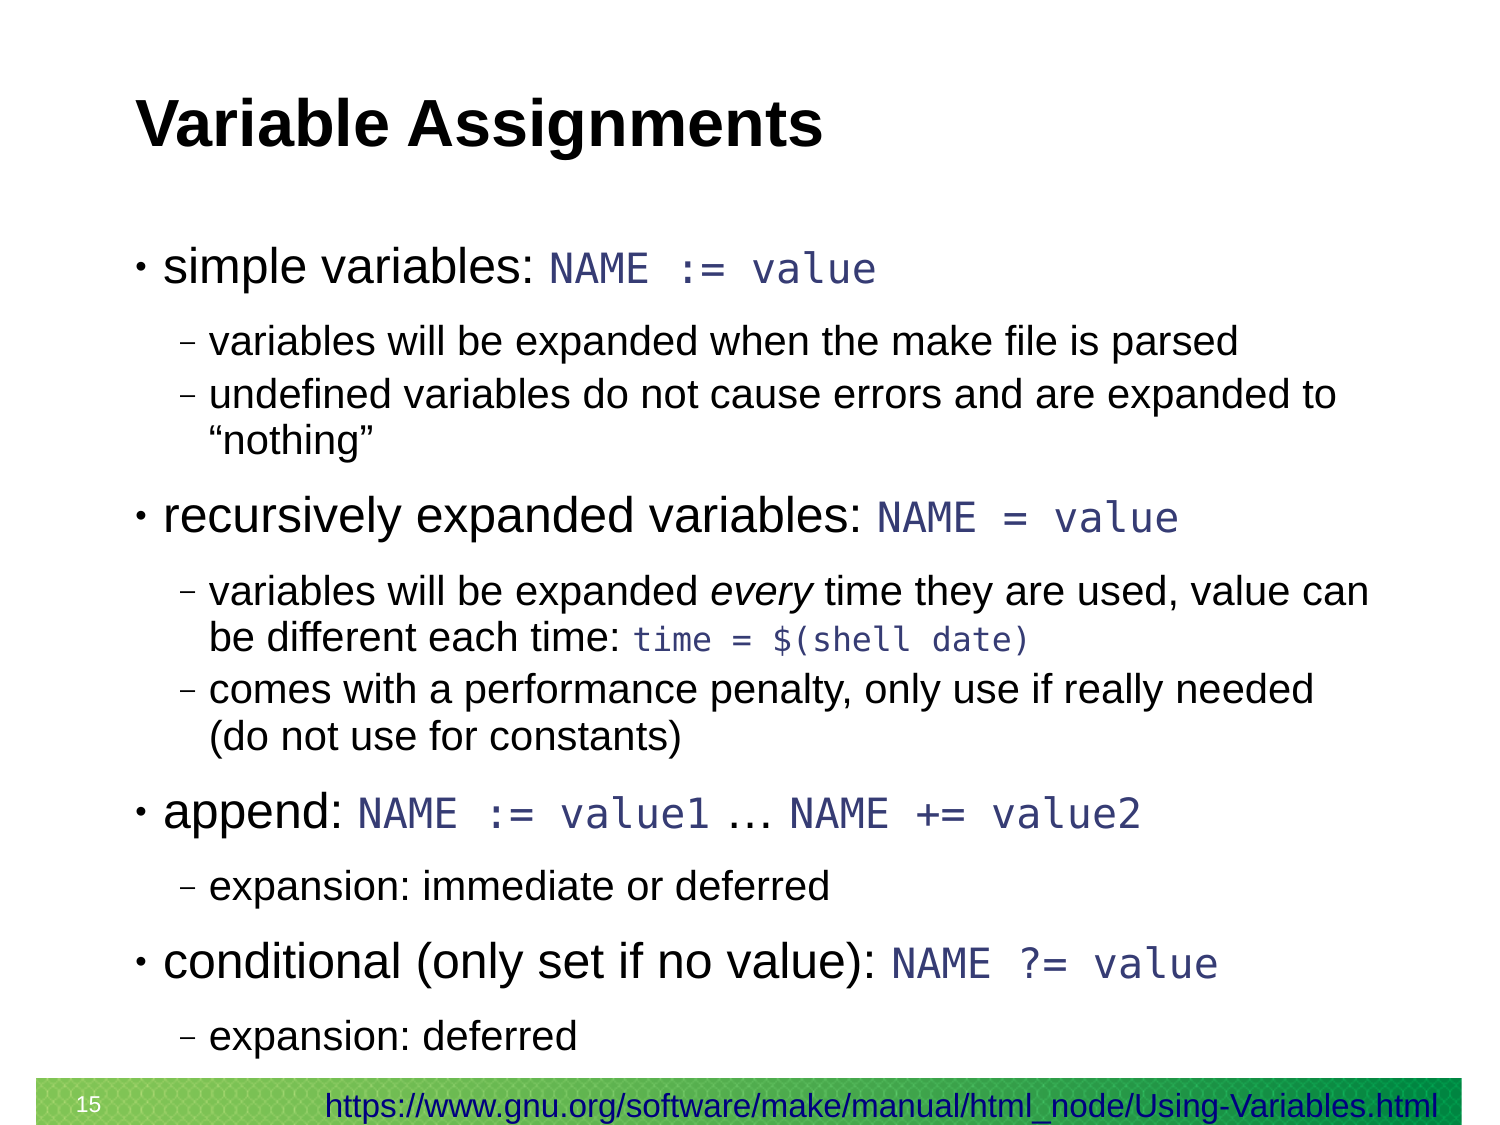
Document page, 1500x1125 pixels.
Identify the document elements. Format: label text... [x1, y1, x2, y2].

picture [36, 1078, 1462, 1125]
text_box https://www.gnu.org/software/make/manual/html_node/Using-Variables.html [310, 1080, 1456, 1125]
list simple variables: NAME := value variables will be expanded when the make file is parsed undefined variables do not cause errors and are expanded to “nothing” recursively expanded variables: NAME = value variables will be expanded every time they are used, value can be different each time: time = $(shell date) comes with a performance penalty, only use if really needed (do not use for constants) append: NAME := value1 … NAME += value2 expansion: immediate or deferred conditional (only set if no value): NAME ?= value expansion: deferred [135, 238, 1372, 982]
title Variable Assignments [135, 41, 1372, 204]
